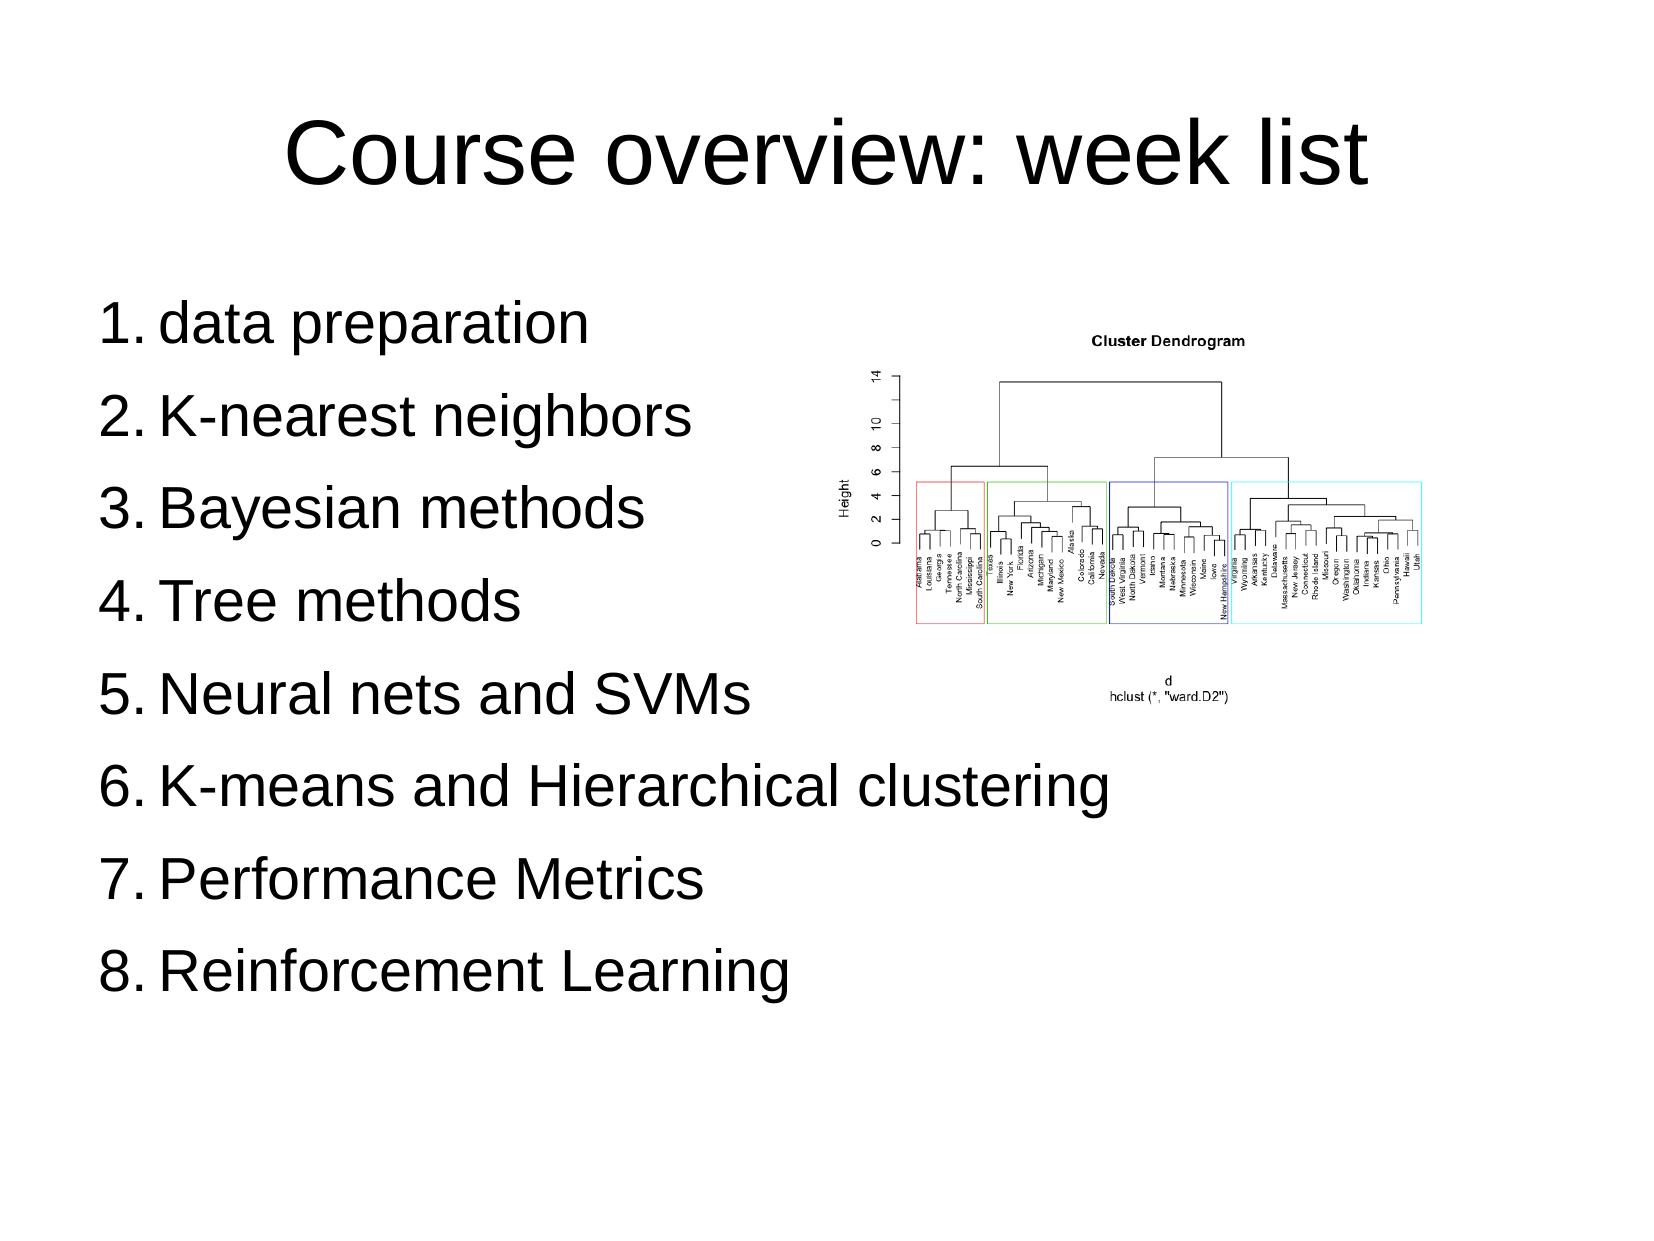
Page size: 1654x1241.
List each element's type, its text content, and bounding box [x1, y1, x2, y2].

picture [834, 307, 1471, 706]
list data preparation K-nearest neighbors Bayesian methods Tree methods Neural nets and SVMs K-means and Hierarchical clustering Performance Metrics Reinforcement Learning [82, 290, 1571, 1010]
title Course overview: week list [82, 49, 1571, 257]
